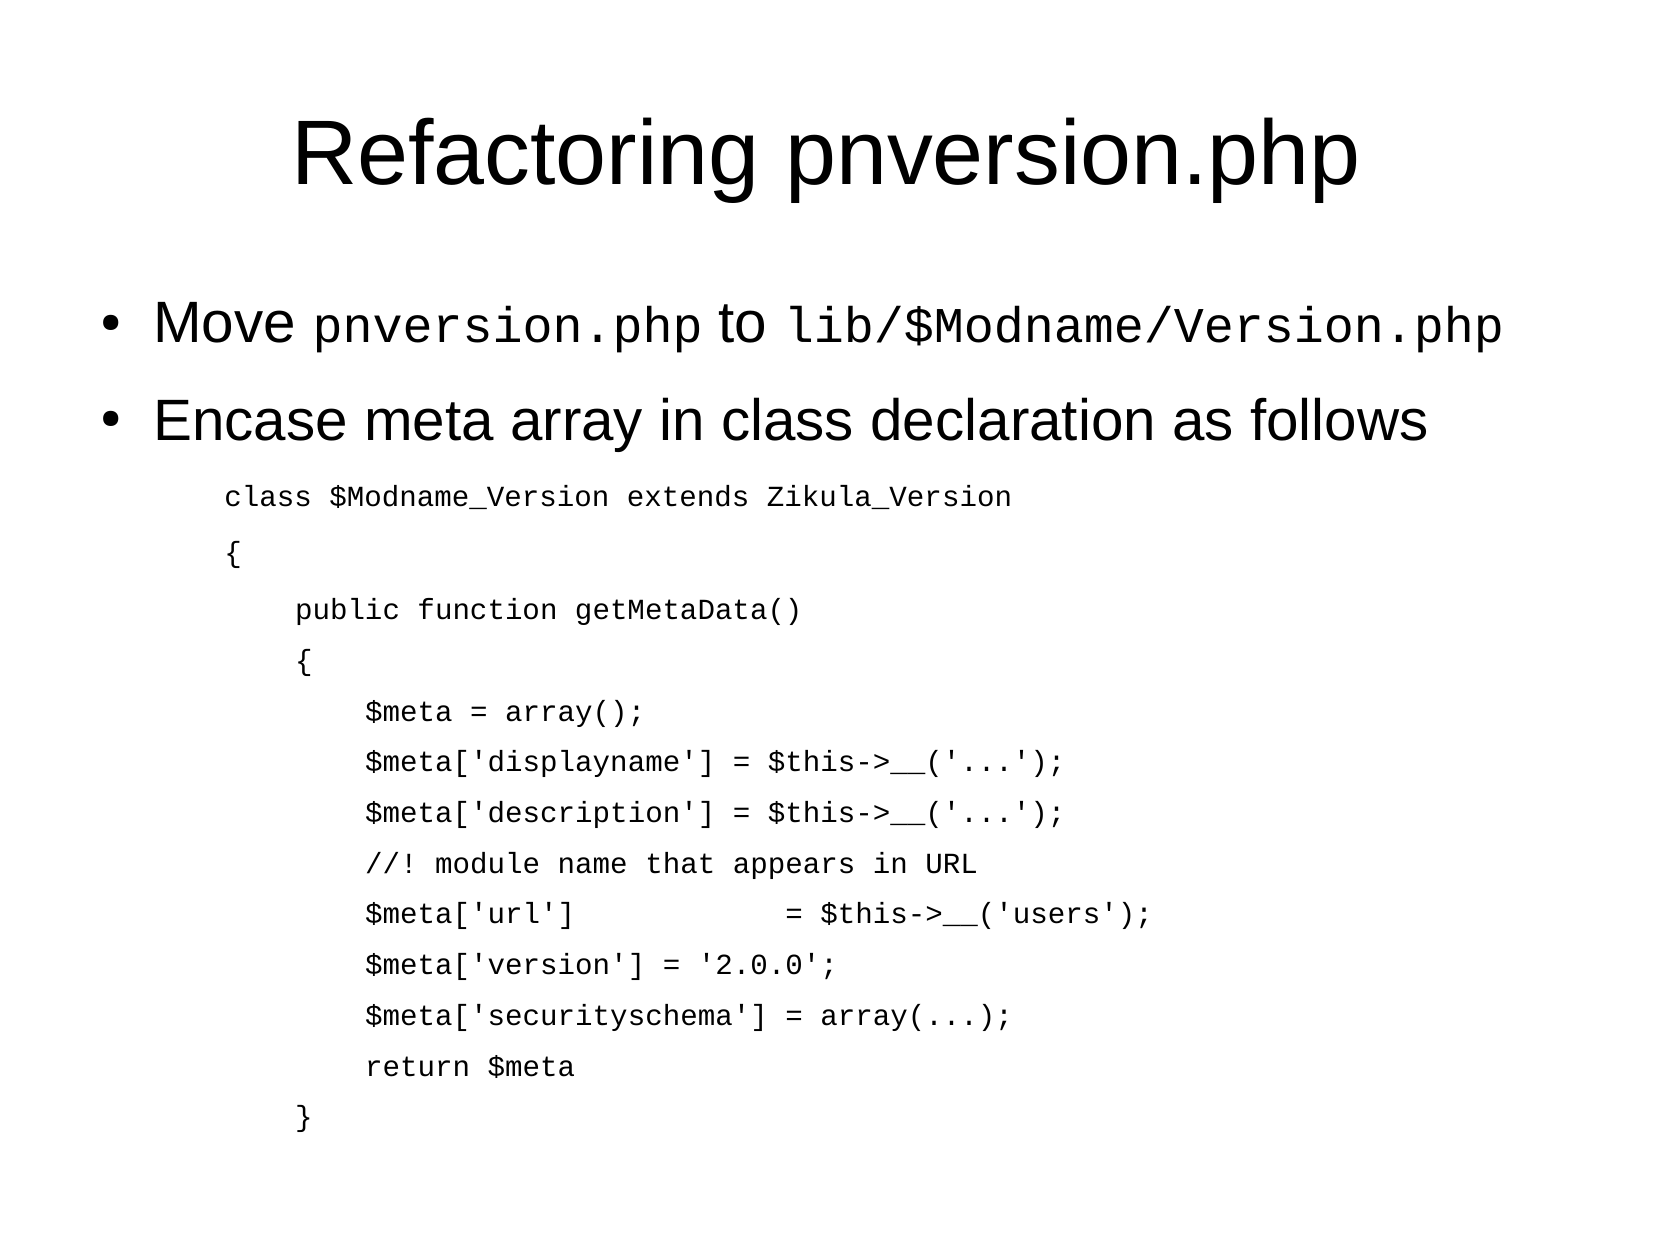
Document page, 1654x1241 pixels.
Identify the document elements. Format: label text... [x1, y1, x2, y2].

title Refactoring pnversion.php [82, 56, 1571, 250]
list Move pnversion.php to lib/$Modname/Version.php Encase meta array in class declaration as follows class $Modname_Version extends Zikula_Version { public function getMetaData() { $meta = array(); $meta['displayname'] = $this->__('...'); $meta['description'] = $this->__('...'); //! module name that appears in URL $meta['url'] = $this->__('users'); $meta['version'] = '2.0.0'; $meta['securityschema'] = array(...); return $meta } [82, 290, 1571, 1176]
